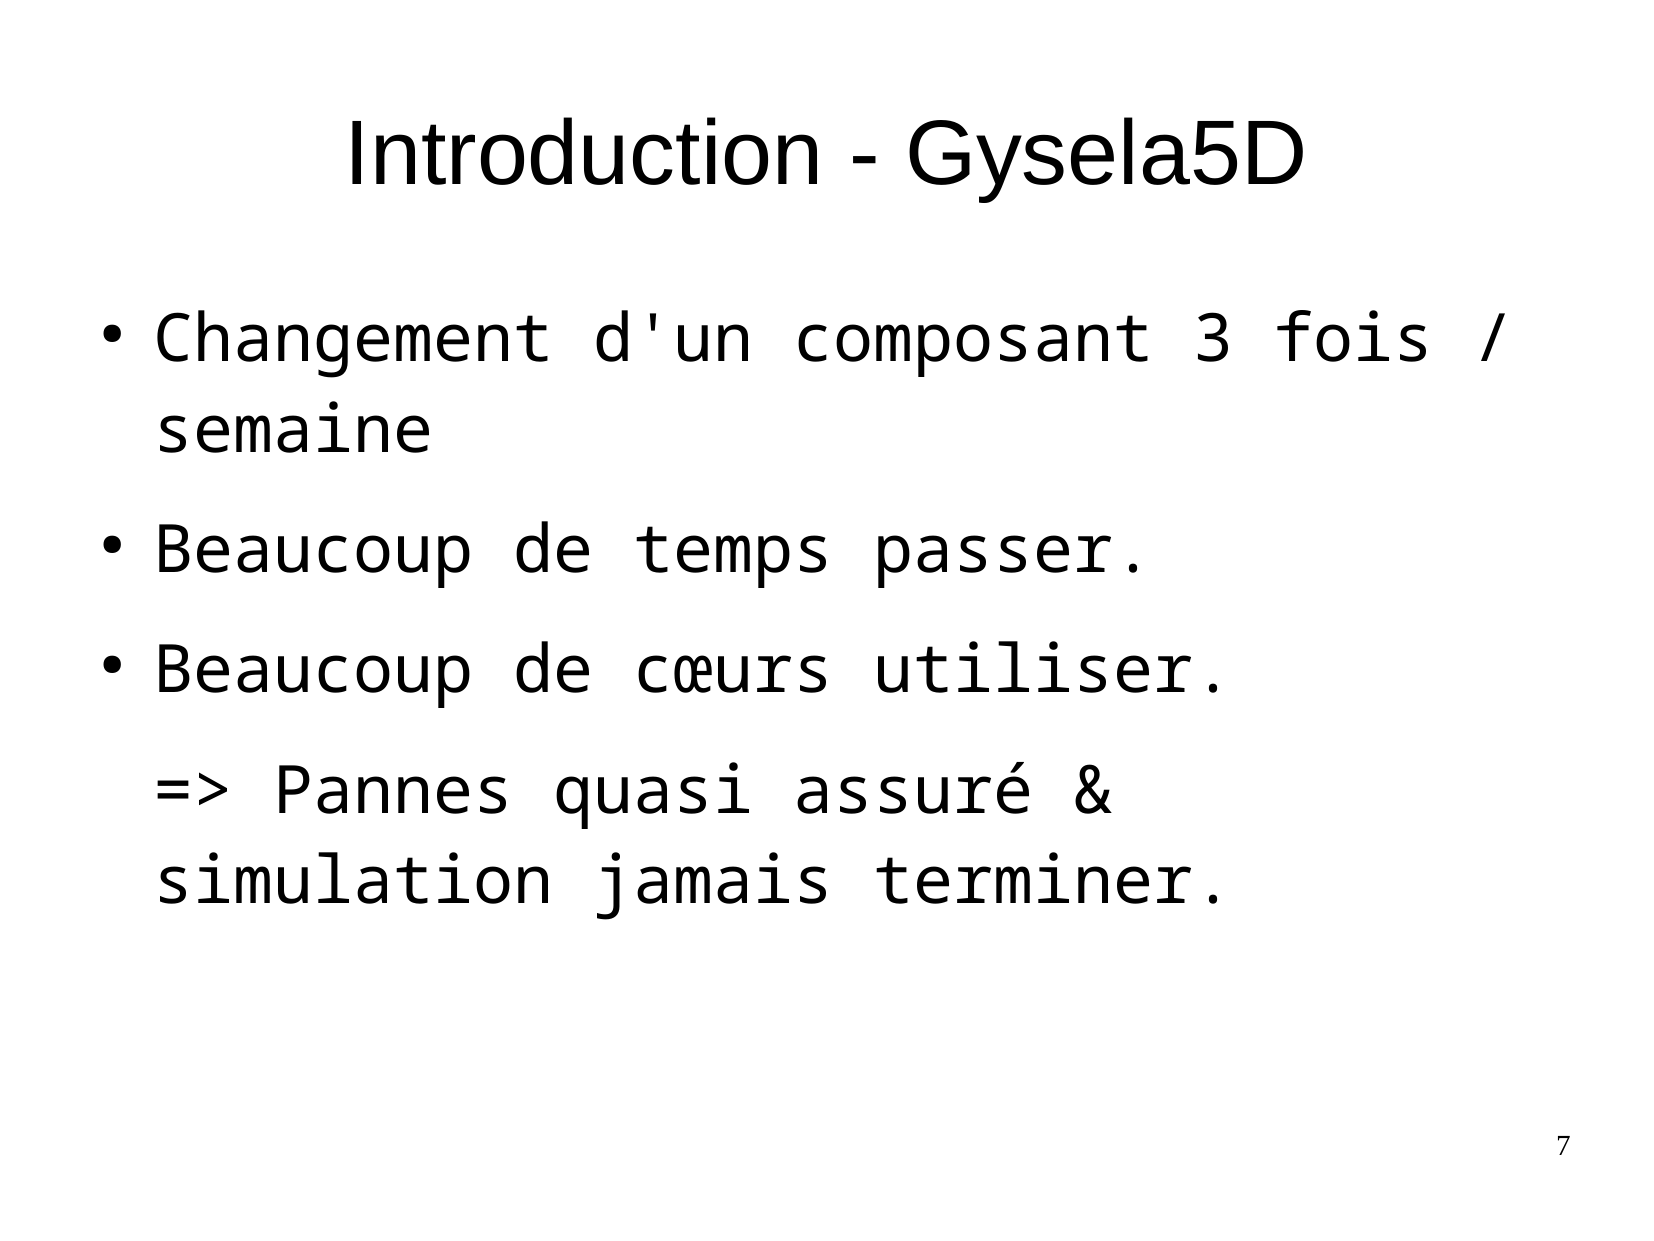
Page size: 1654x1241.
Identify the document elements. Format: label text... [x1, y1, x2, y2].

title Introduction - Gysela5D [82, 49, 1571, 257]
list Changement d'un composant 3 fois / semaine Beaucoup de temps passer. Beaucoup de cœurs utiliser. => Pannes quasi assuré & simulation jamais terminer. [82, 290, 1538, 1010]
